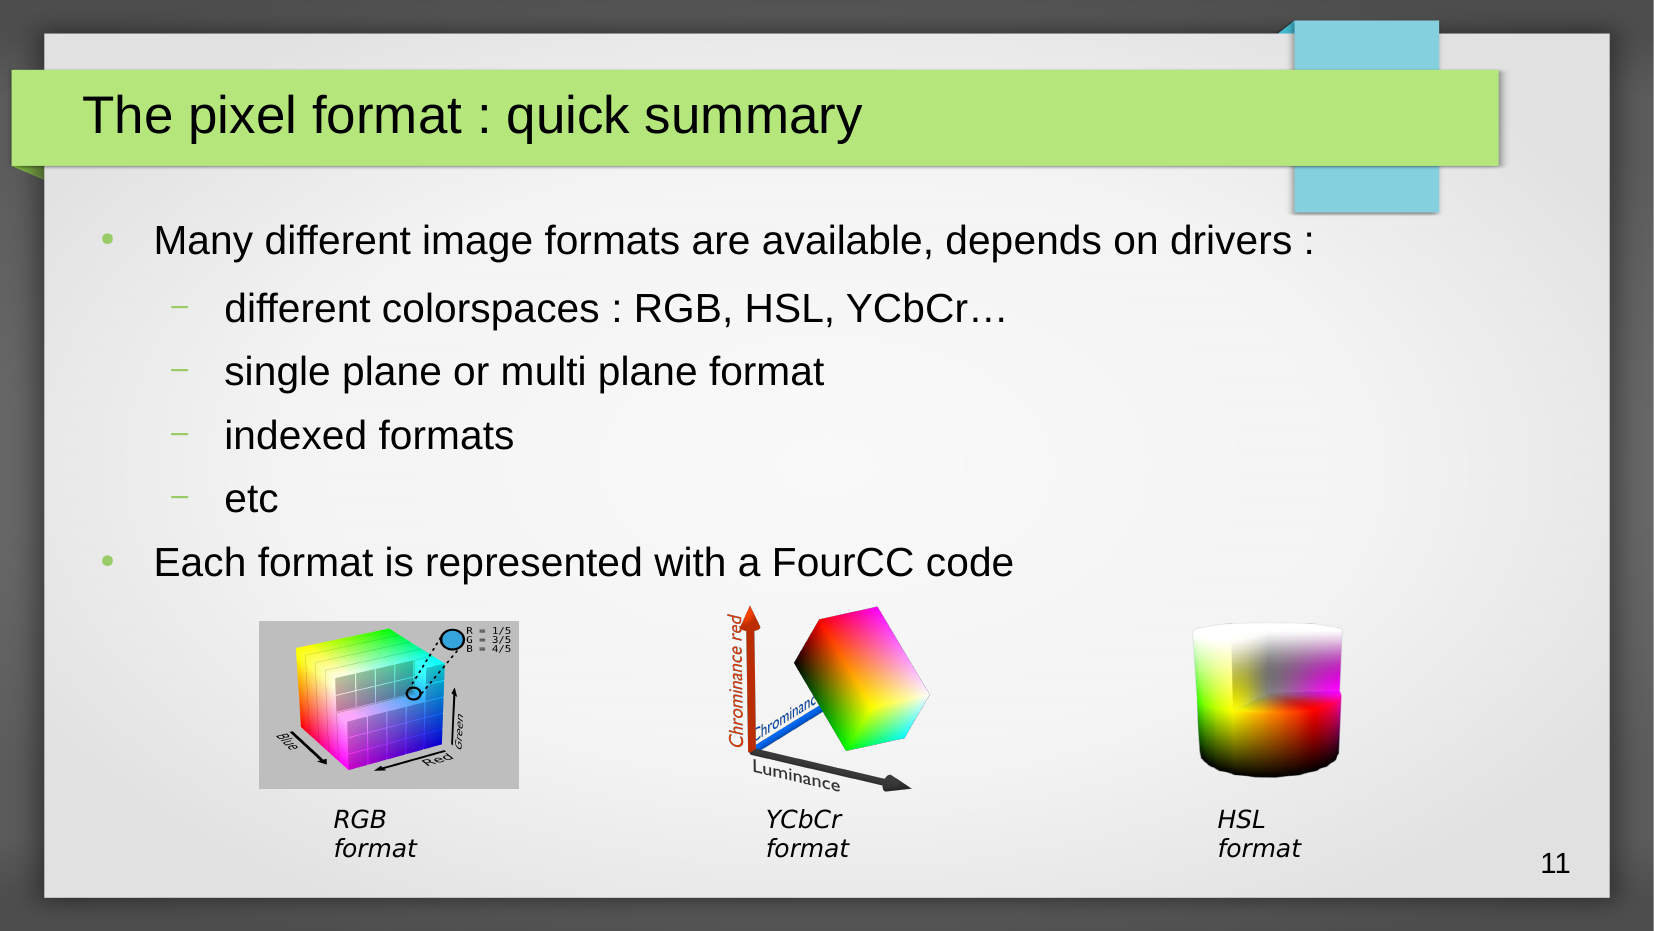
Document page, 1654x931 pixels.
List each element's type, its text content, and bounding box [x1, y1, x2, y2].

list Many different image formats are available, depends on drivers : different colorspaces : RGB, HSL, YCbCr… single plane or multi plane format indexed formats etc Each format is represented with a FourCC code [82, 217, 1571, 758]
title The pixel format : quick summary [82, 70, 1264, 160]
text_box RGB format [318, 797, 467, 871]
text_box YCbCr format [751, 797, 928, 871]
text_box HSL format [1203, 797, 1351, 871]
picture [0, 0, 1654, 931]
